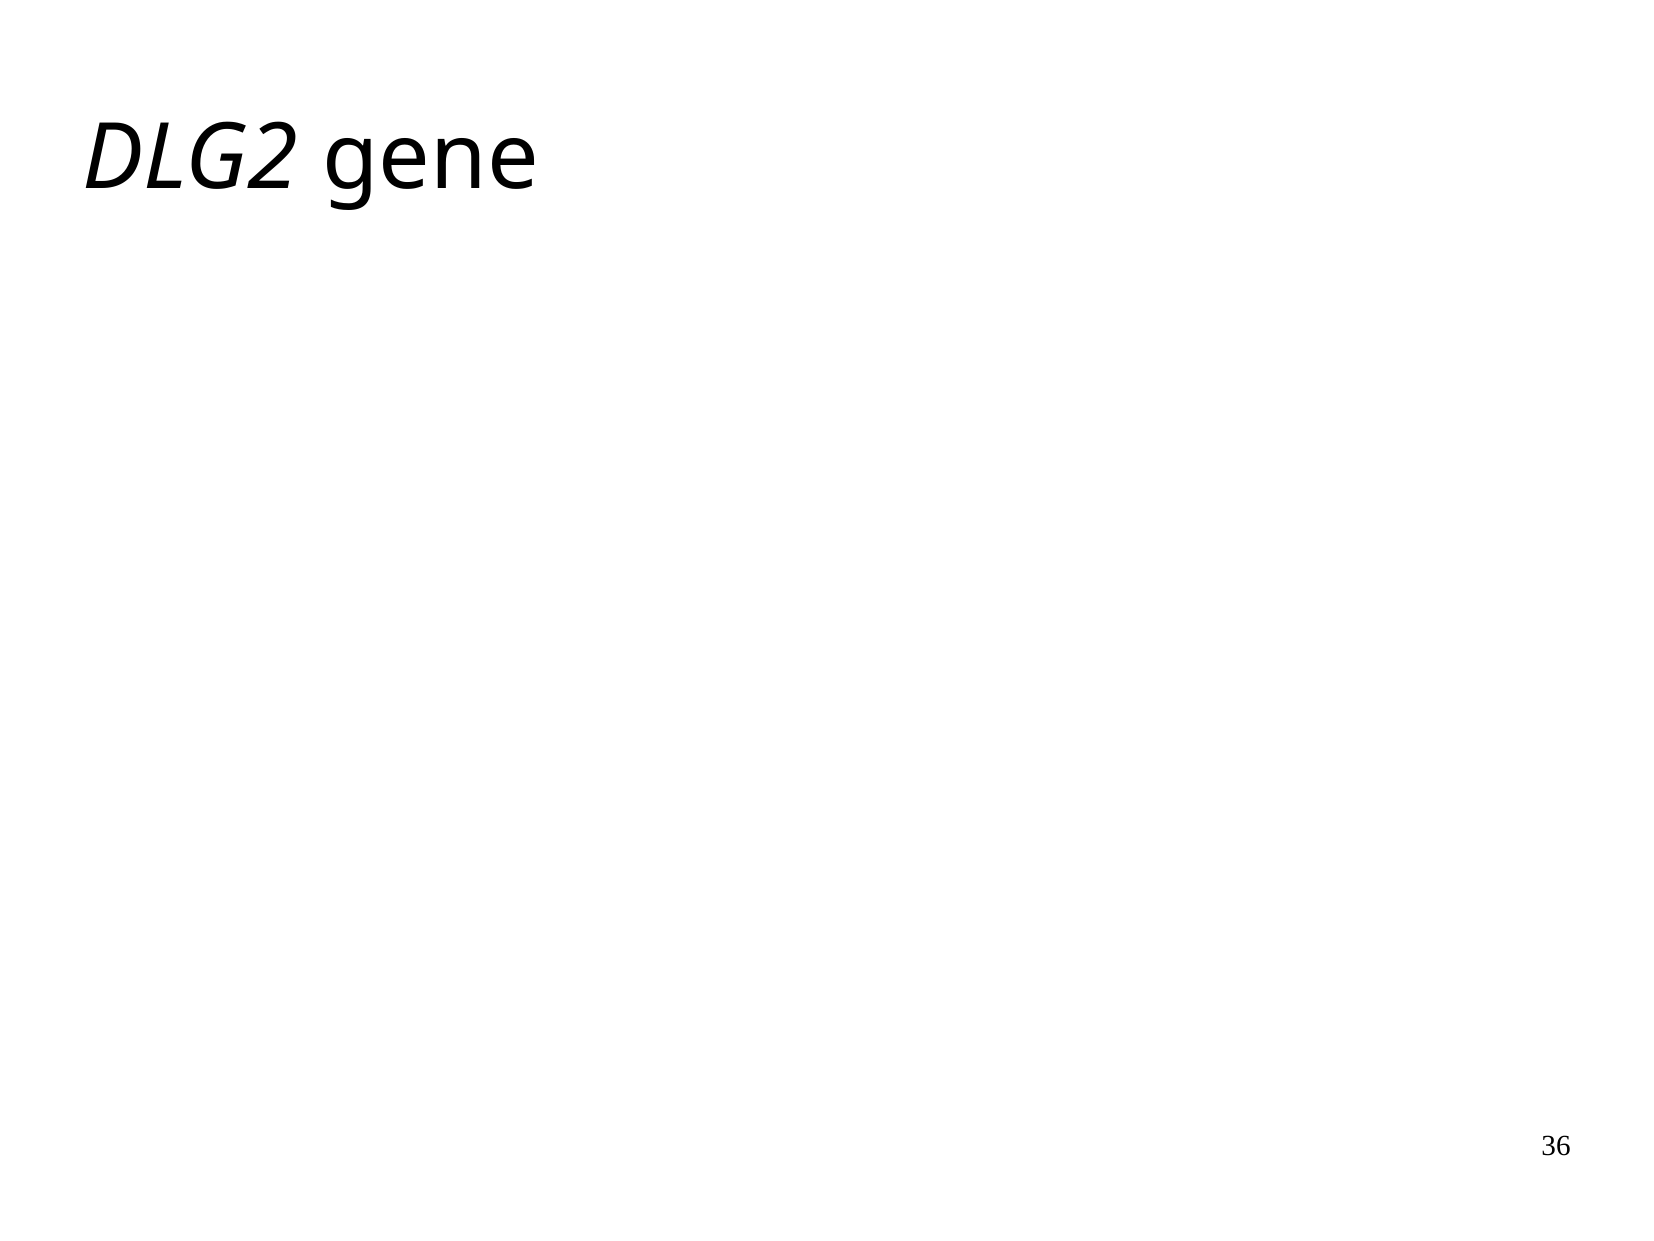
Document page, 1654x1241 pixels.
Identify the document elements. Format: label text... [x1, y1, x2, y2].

title DLG2 gene [82, 49, 1571, 257]
